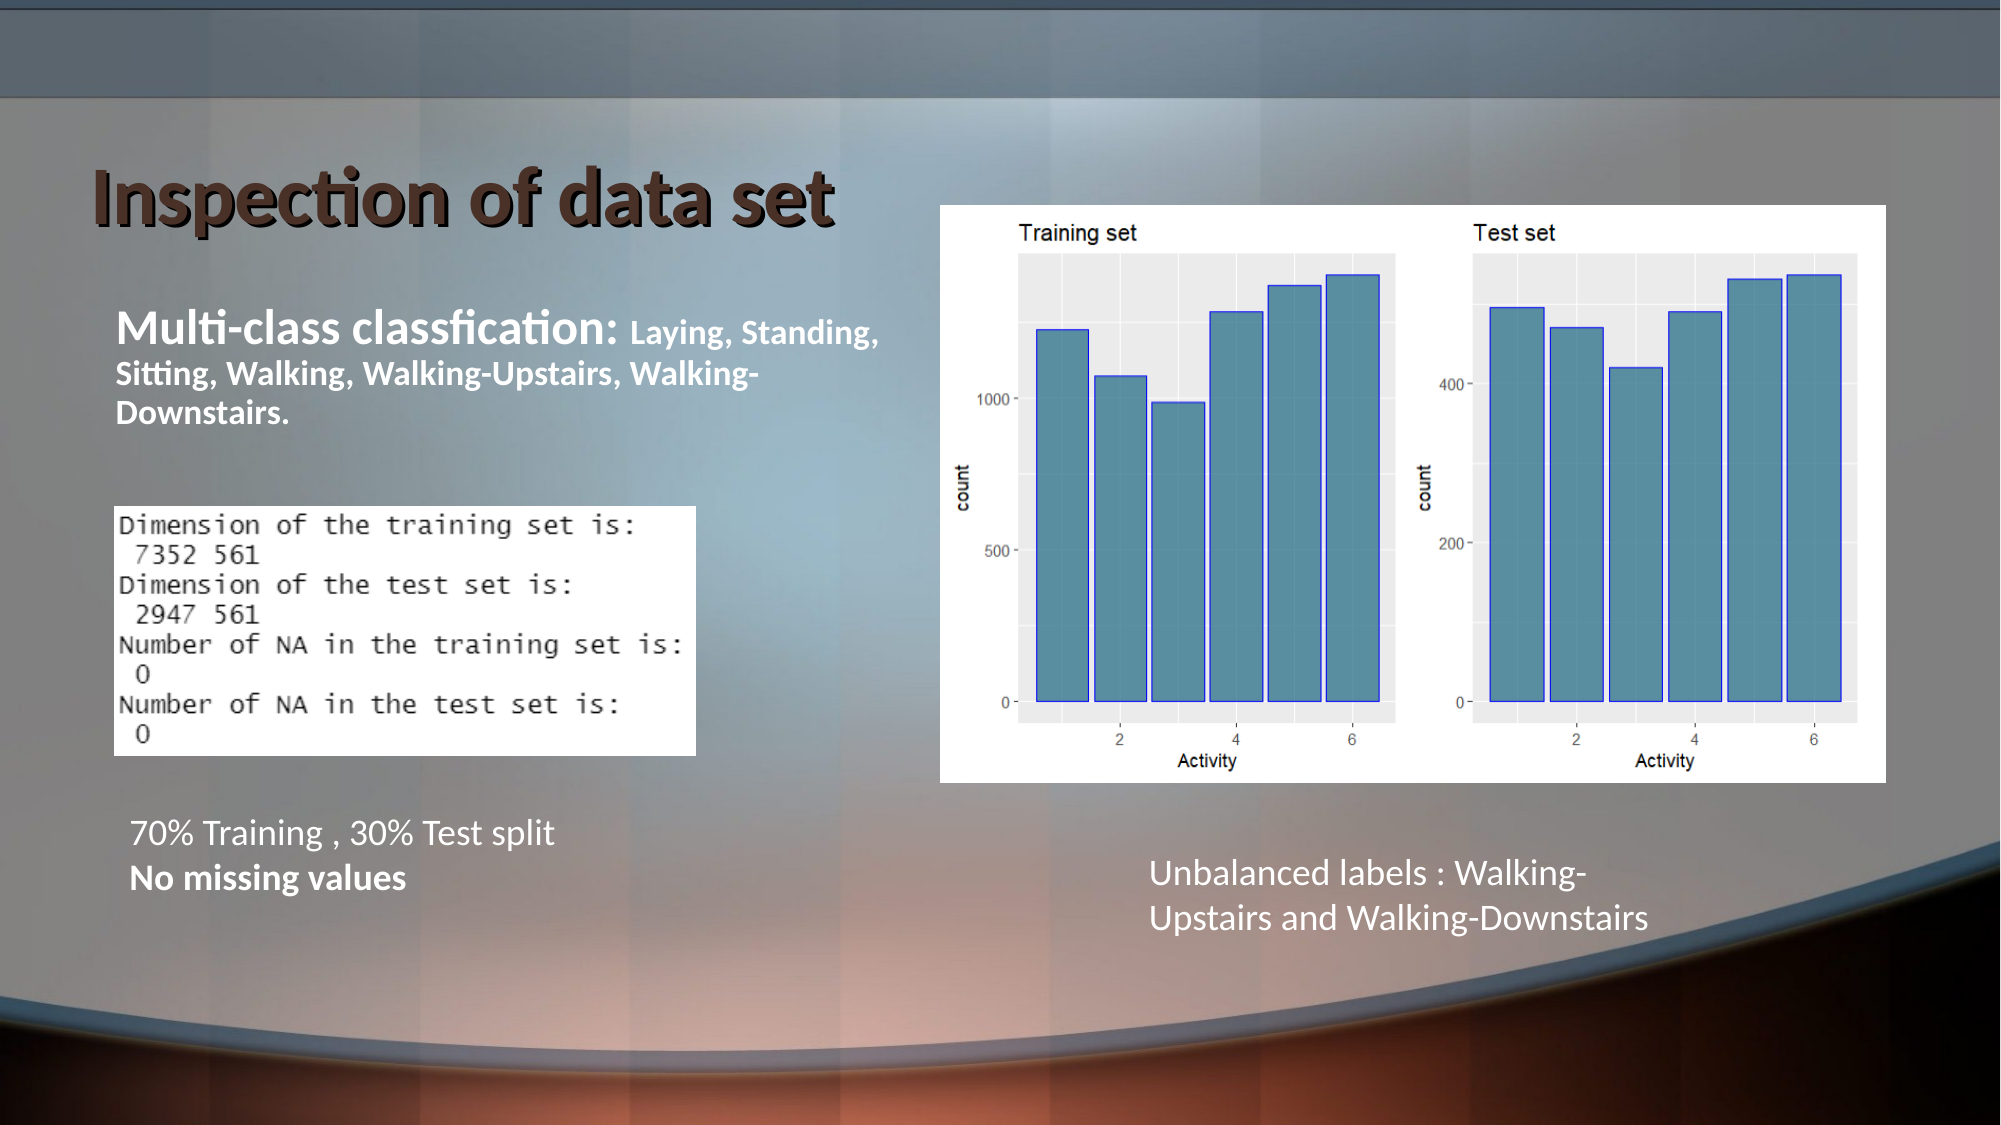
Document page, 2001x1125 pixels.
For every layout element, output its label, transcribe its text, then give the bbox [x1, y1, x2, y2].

title Inspection of data set [75, 104, 1732, 294]
text_box Unbalanced labels : Walking-Upstairs and Walking-Downstairs [1133, 840, 1700, 947]
text_box 70% Training , 30% Test split No missing values [114, 800, 782, 953]
list Multi-class classfication: Laying, Standing, Sitting, Walking, Walking-Upstairs, Walking-Downstairs. [100, 293, 904, 495]
picture [114, 506, 696, 756]
picture [940, 205, 1886, 783]
